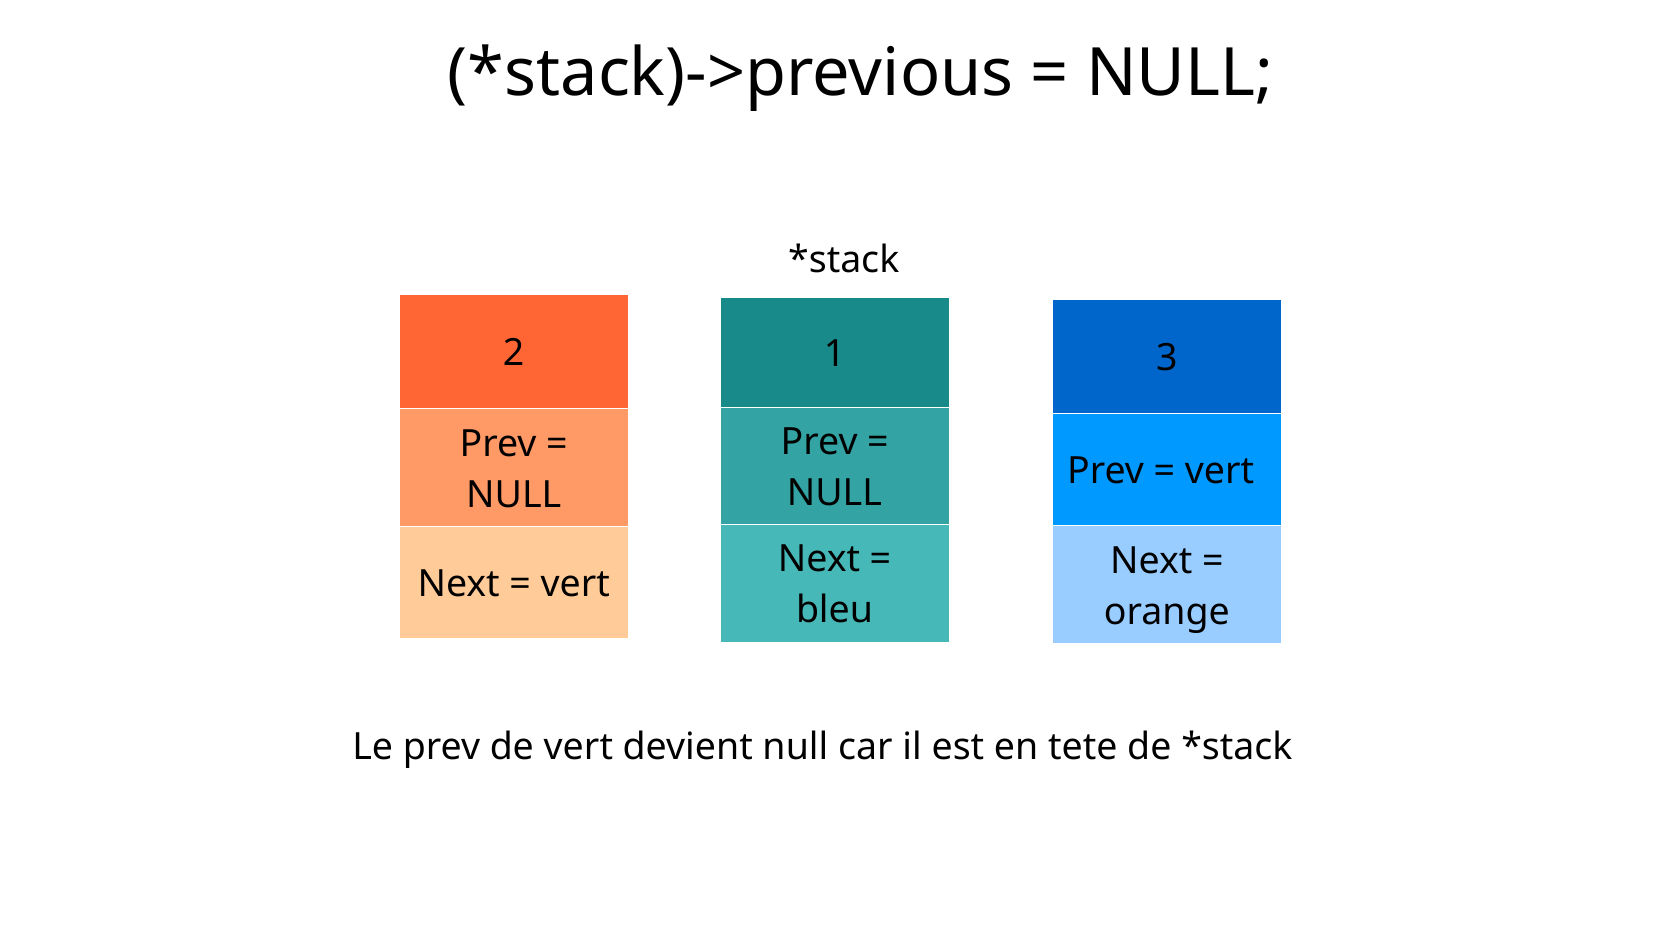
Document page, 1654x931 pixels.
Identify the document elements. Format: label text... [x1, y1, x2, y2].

table_cell Next = orange [1053, 526, 1281, 643]
table_cell Next = bleu [721, 525, 949, 642]
table_cell Prev = NULL [400, 409, 628, 526]
table_header 3 [1053, 300, 1281, 413]
table_cell Prev = vert [1053, 414, 1281, 525]
text_box Le prev de vert devient null car il est en tete de *stack [337, 712, 1313, 812]
table_header 2 [400, 295, 628, 408]
title (*stack)->previous = NULL; [82, 34, 1571, 195]
text_box *stack [712, 225, 976, 285]
table_cell Prev = NULL [721, 408, 949, 524]
table_cell Next = vert [400, 527, 628, 638]
table_header 1 [721, 298, 949, 407]
